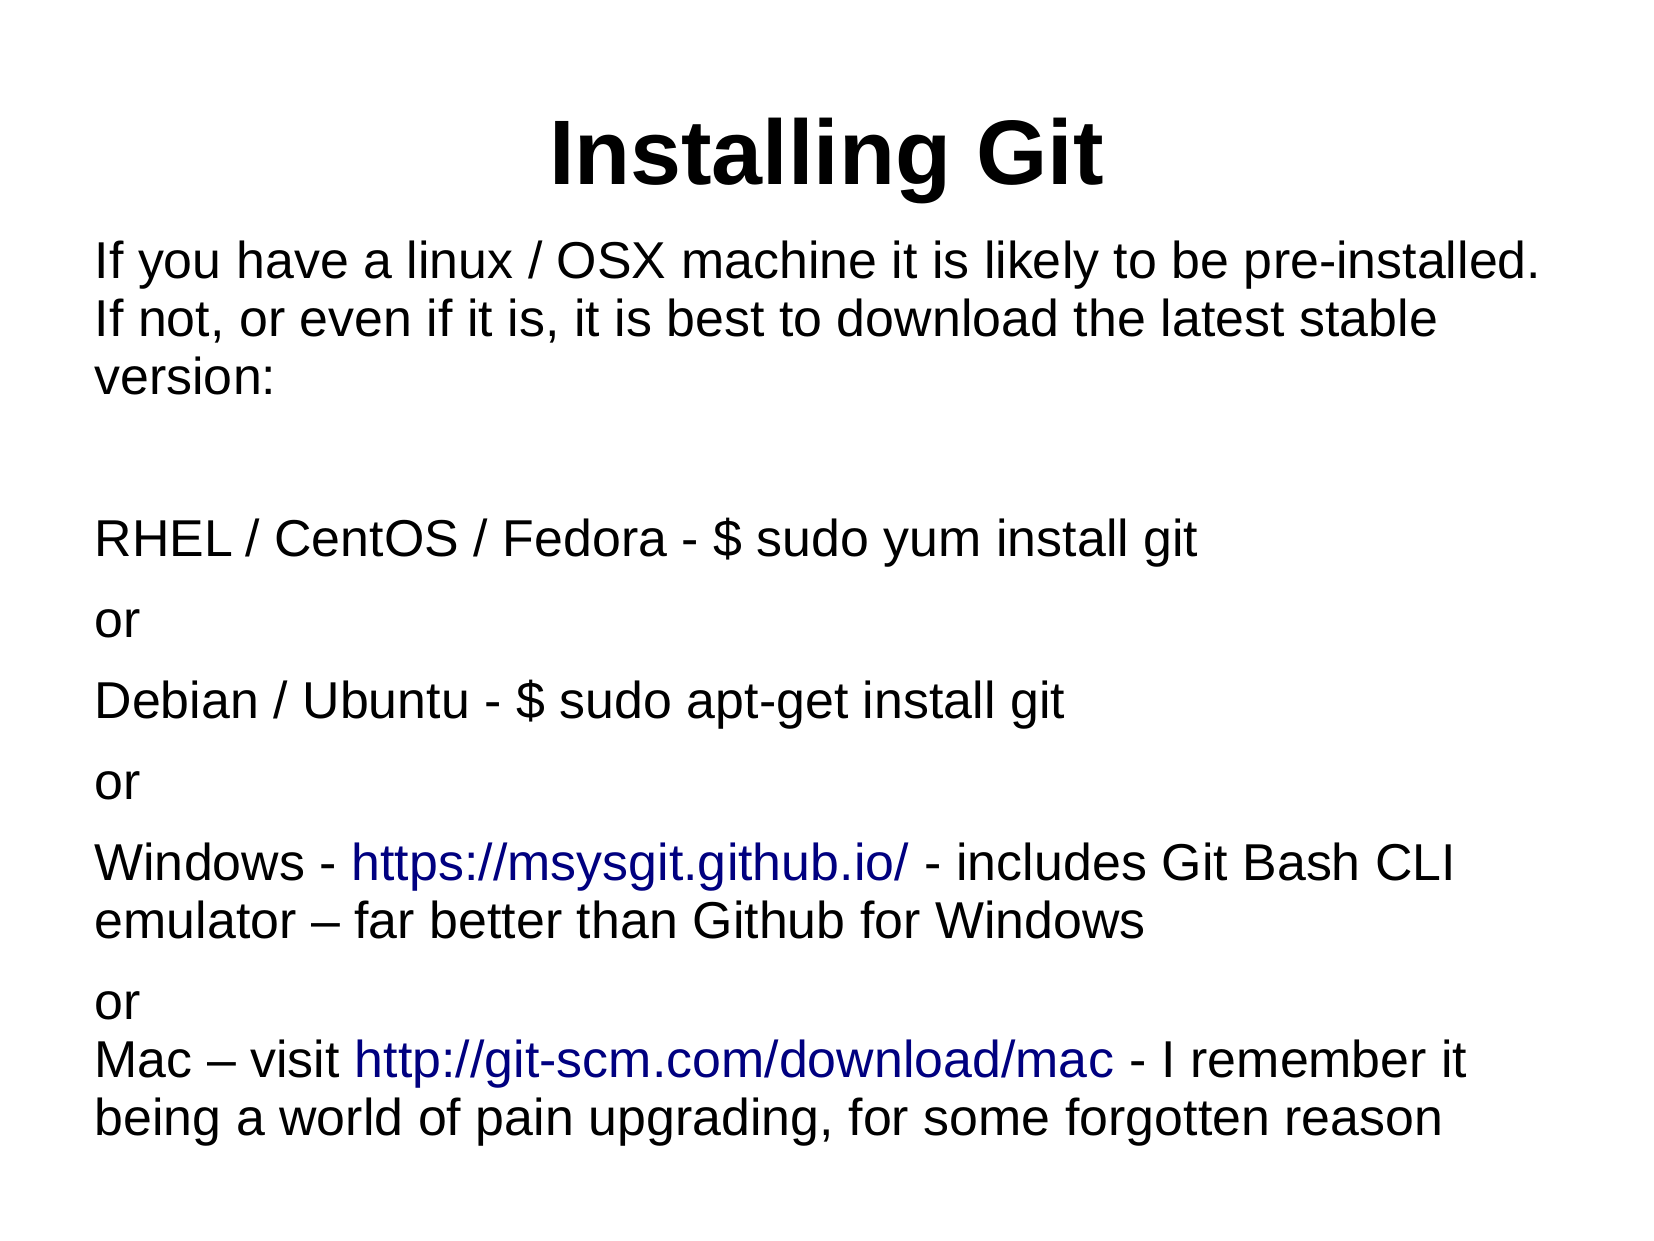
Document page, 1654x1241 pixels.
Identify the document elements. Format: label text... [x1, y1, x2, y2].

list If you have a linux / OSX machine it is likely to be pre-installed. If not, or even if it is, it is best to download the latest stable version: RHEL / CentOS / Fedora - $ sudo yum install git or Debian / Ubuntu - $ sudo apt-get install git or Windows - https://msysgit.github.io/ - includes Git Bash CLI emulator – far better than Github for Windows or Mac – visit http://git-scm.com/download/mac - I remember it being a world of pain upgrading, for some forgotten reason [94, 231, 1583, 1158]
title Installing Git [82, 49, 1571, 257]
